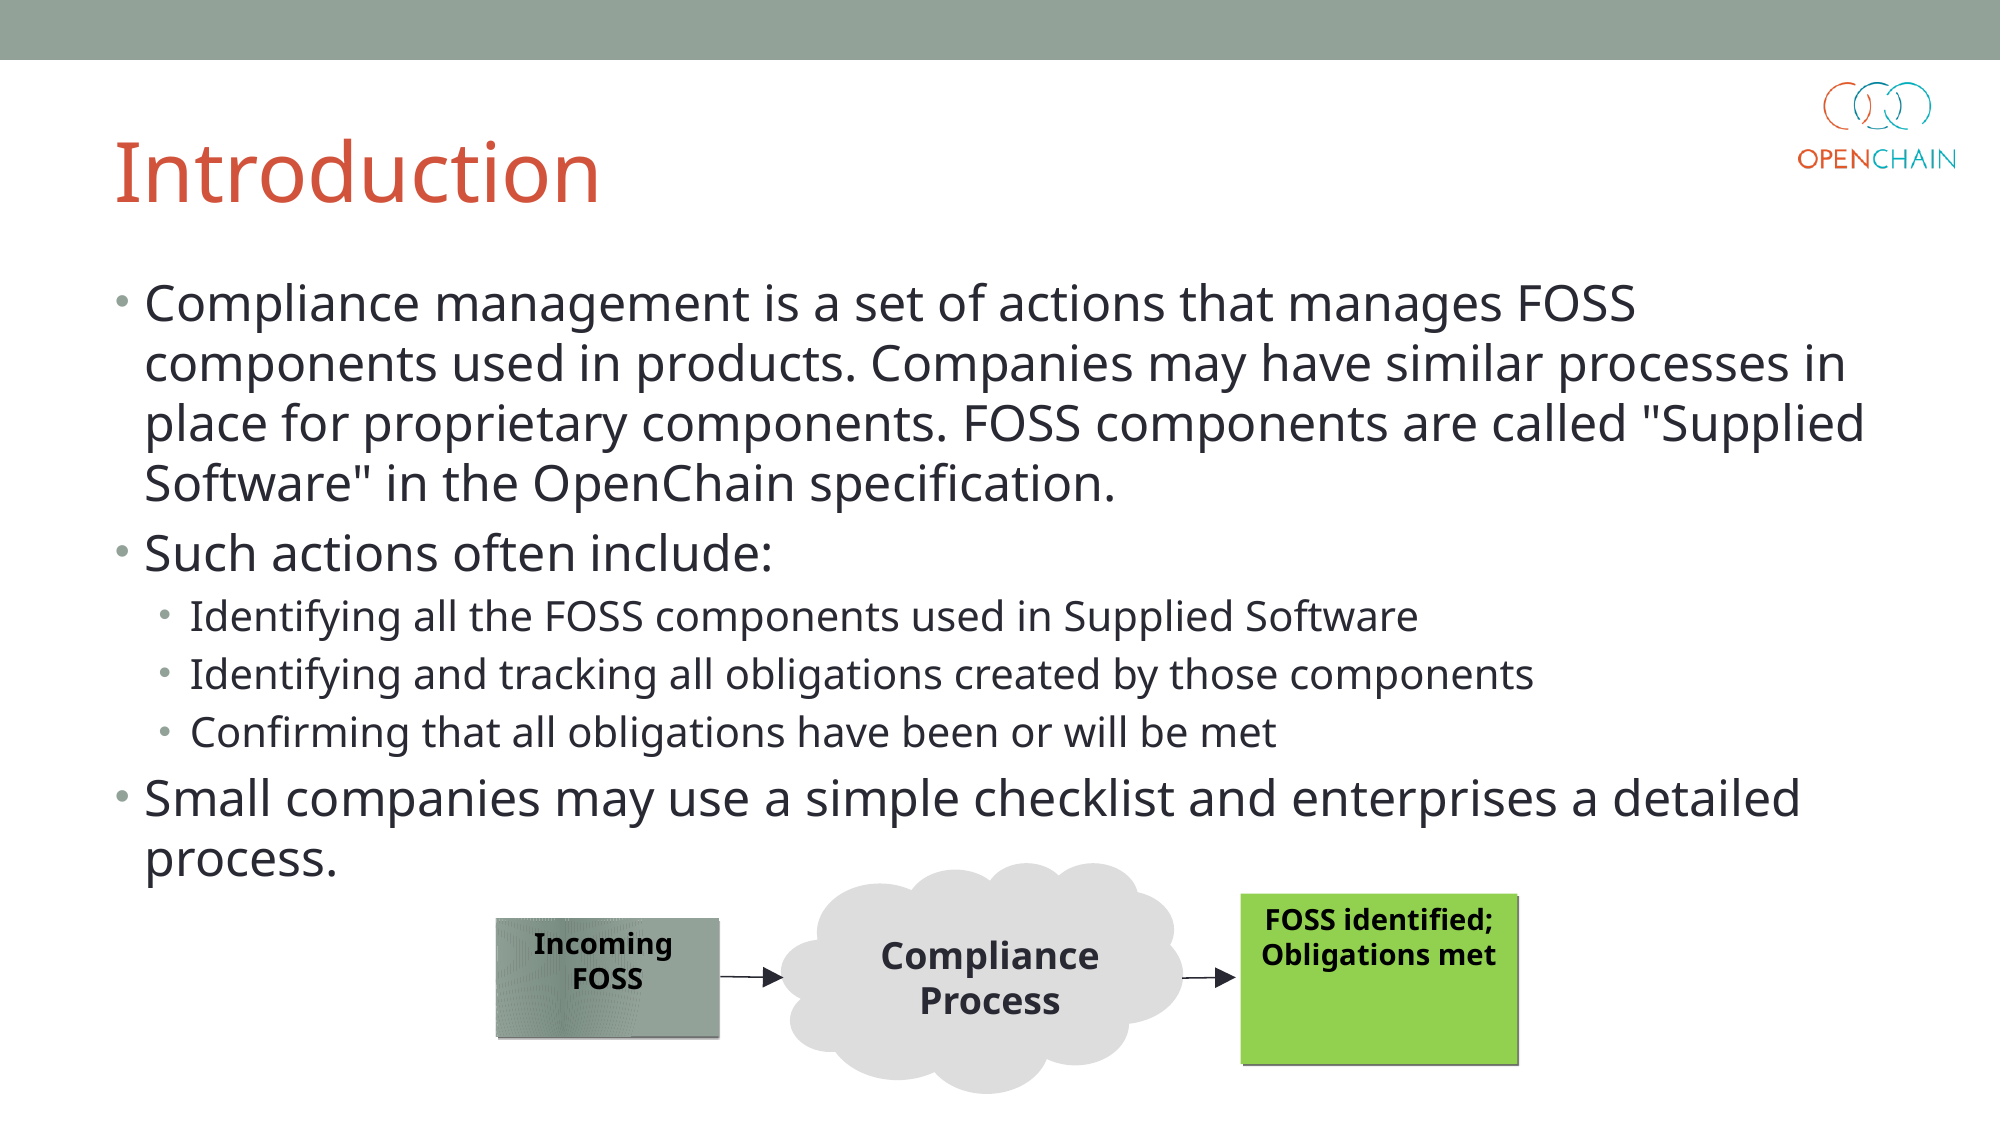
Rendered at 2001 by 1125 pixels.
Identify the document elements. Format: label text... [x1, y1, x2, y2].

text_box [780, 863, 1184, 1094]
text_box FOSS identified; Obligations met [1240, 893, 1518, 1065]
picture [1798, 82, 1955, 169]
text_box Compliance Process [864, 916, 1116, 1038]
text_box Compliance management is a set of actions that manages FOSS components used in products. Companies may have similar processes in place for proprietary components. FOSS components are called "Supplied Software" in the OpenChain specification. Such actions often include: Identifying all the FOSS components used in Supplied Software Identifying and tracking all obligations created by those components Confirming that all obligations have been or will be met Small companies may use a simple checklist and enterprises a detailed process. [99, 263, 1900, 1064]
text_box Introduction [99, 87, 1900, 250]
text_box Incoming FOSS [495, 918, 719, 1037]
